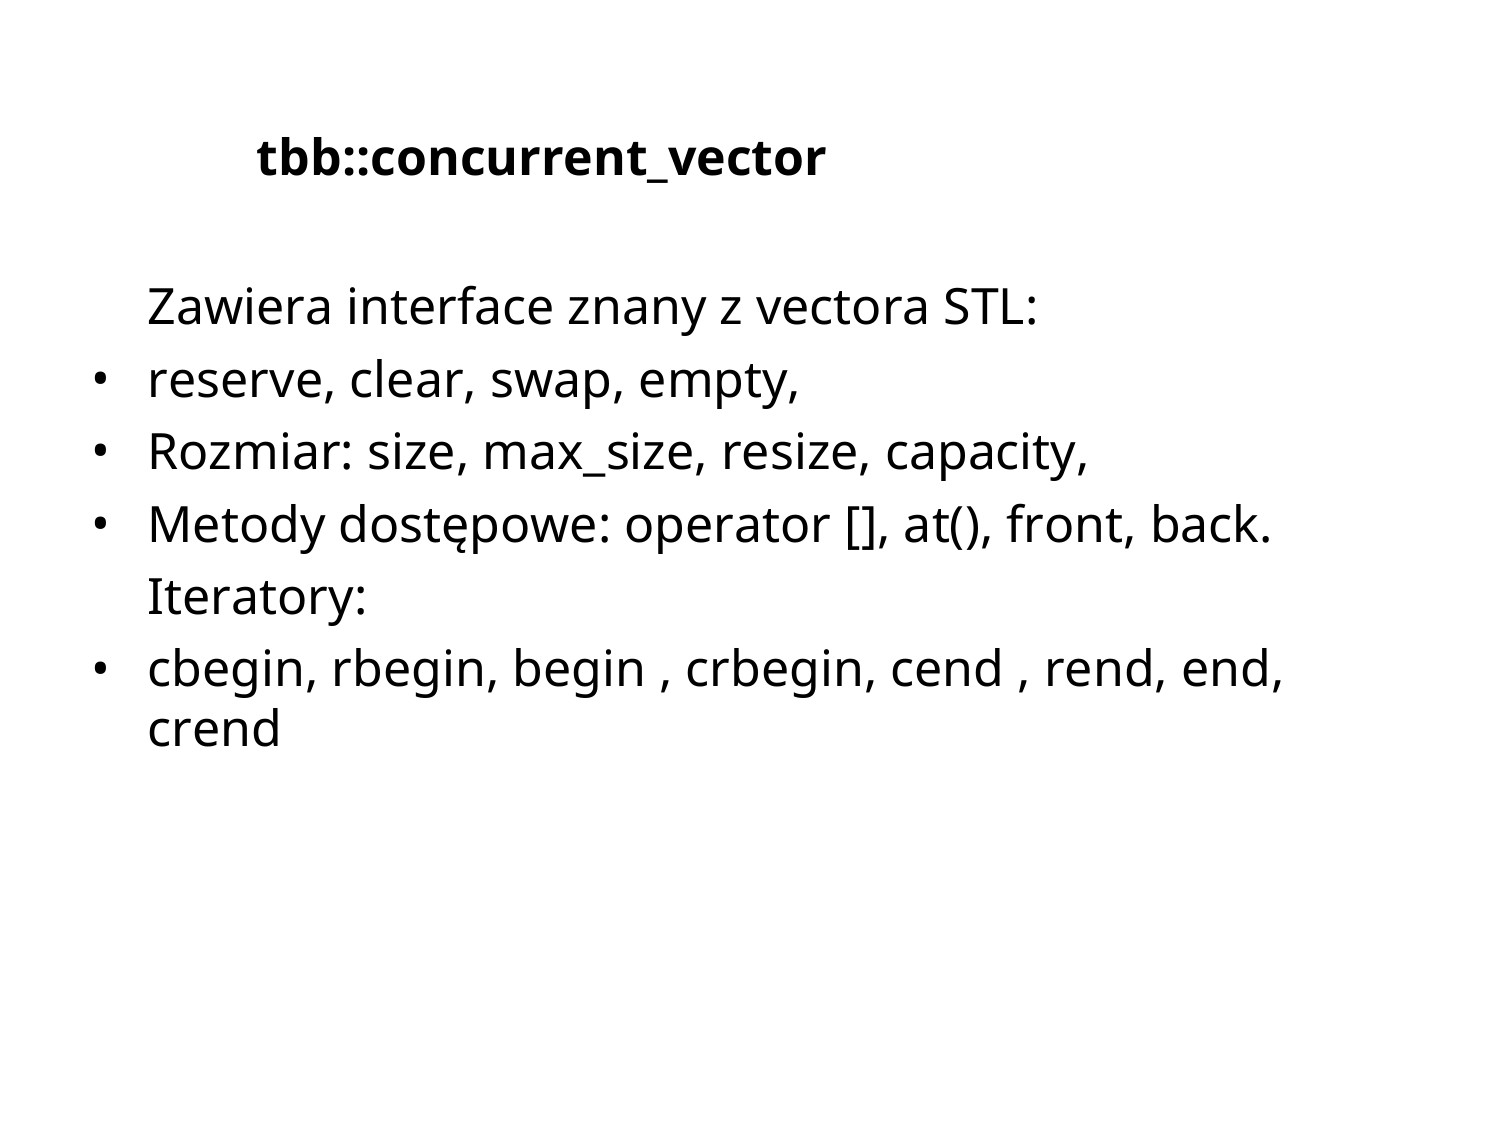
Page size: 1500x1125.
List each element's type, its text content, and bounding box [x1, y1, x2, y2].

title tbb::concurrent_vector [242, 78, 1425, 233]
list Zawiera interface znany z vectora STL: reserve, clear, swap, empty, Rozmiar: size, max_size, resize, capacity, Metody dostępowe: operator [], at(), front, back. Iteratory: cbegin, rbegin, begin , crbegin, cend , rend, end, crend [76, 267, 1431, 1005]
